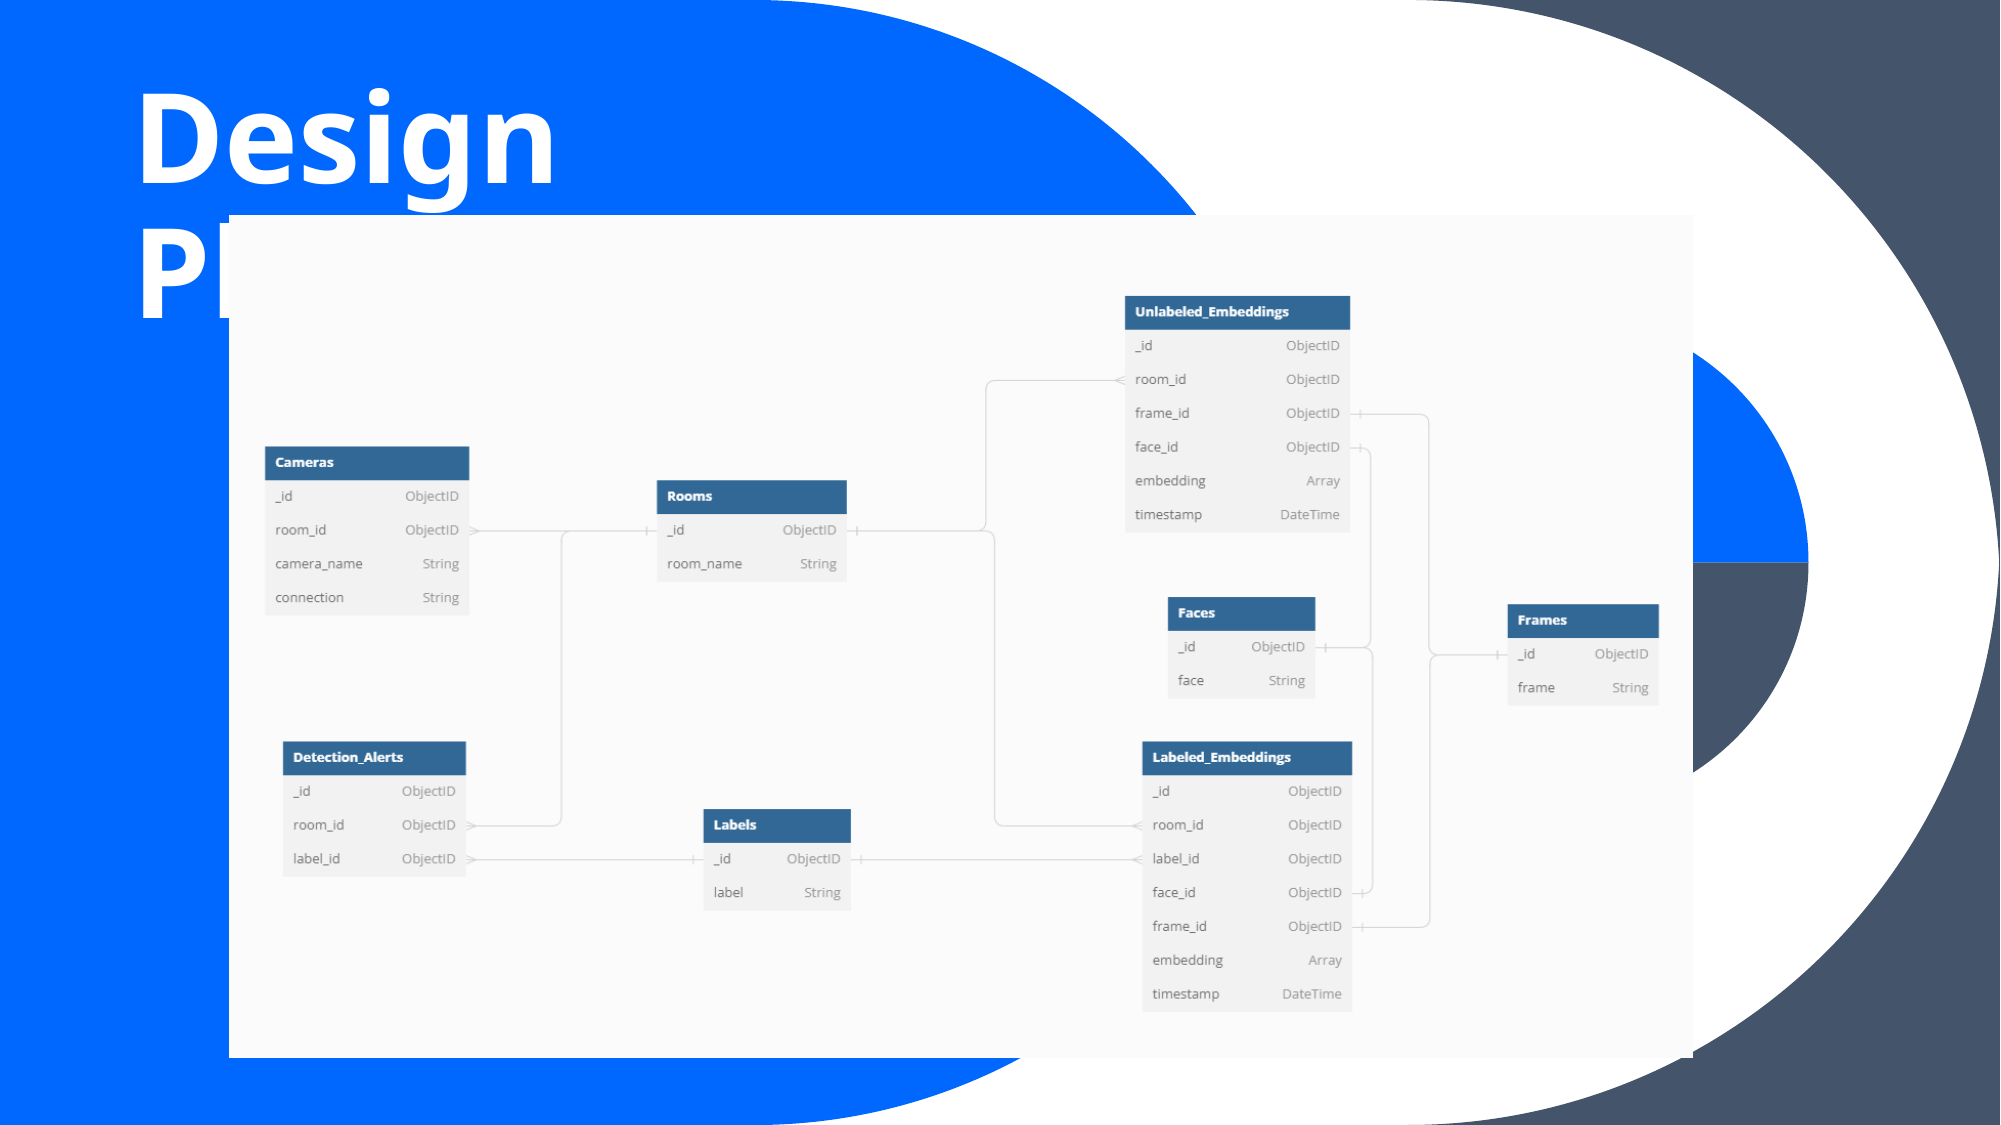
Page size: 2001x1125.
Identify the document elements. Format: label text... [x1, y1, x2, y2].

picture [229, 215, 1693, 1058]
title Design Plan [116, 67, 790, 210]
